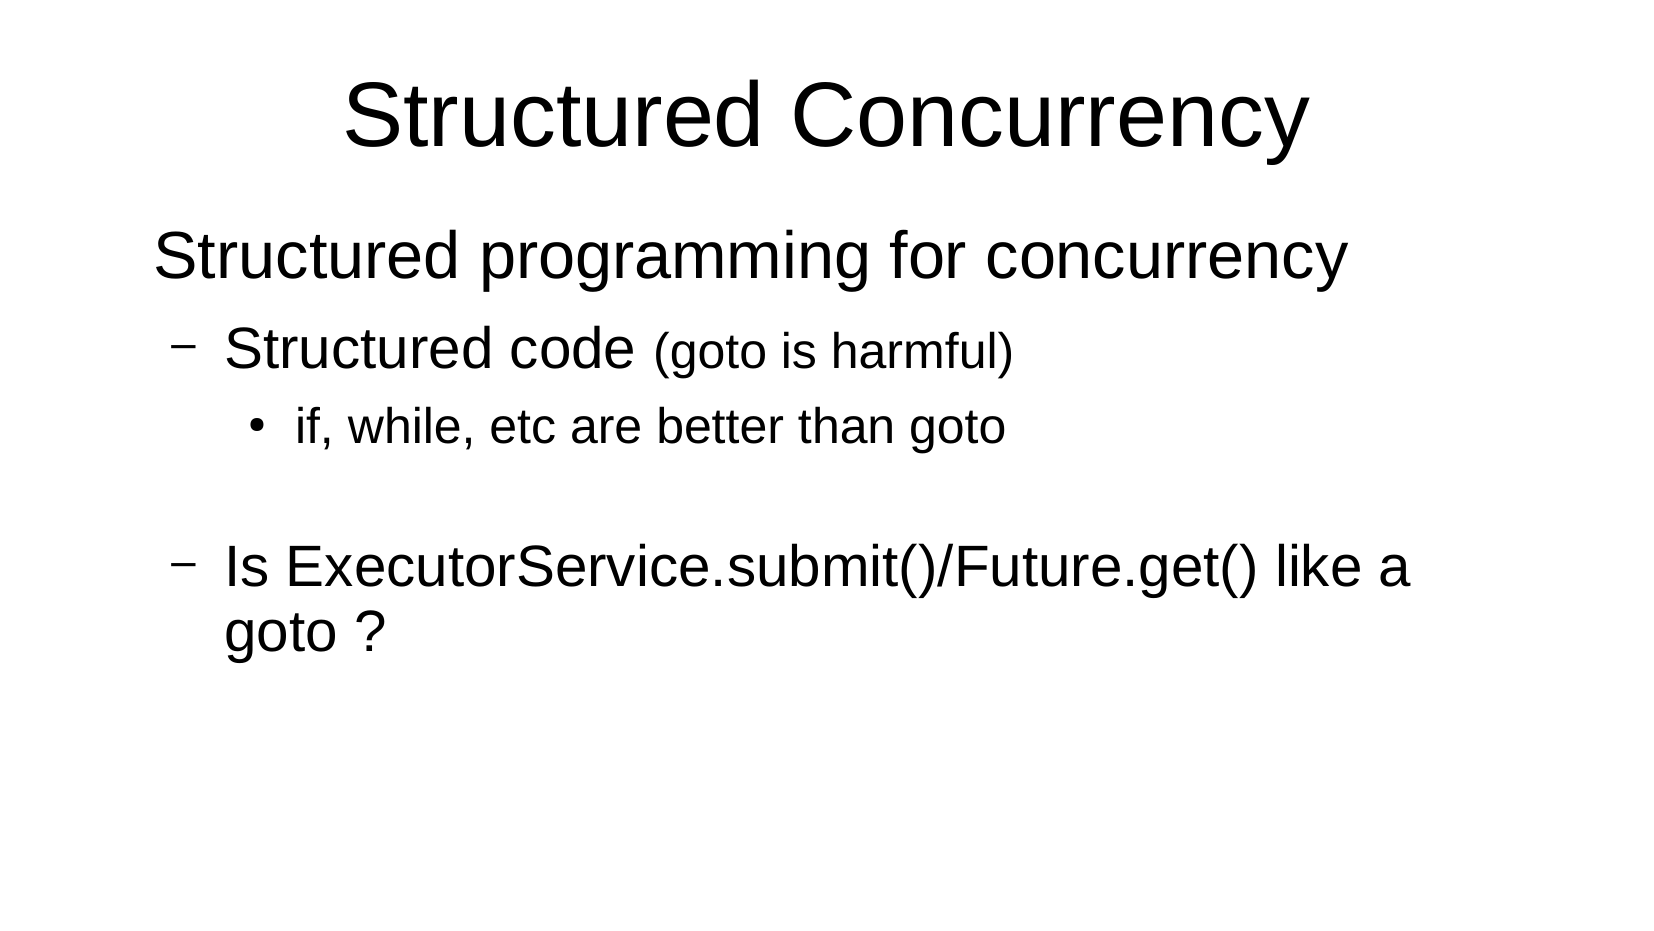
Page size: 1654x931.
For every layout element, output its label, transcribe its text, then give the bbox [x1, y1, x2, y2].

list Structured programming for concurrency Structured code (goto is harmful) if, while, etc are better than goto Is ExecutorService.submit()/Future.get() like a goto ? [82, 217, 1571, 758]
title Structured Concurrency [82, 37, 1571, 193]
